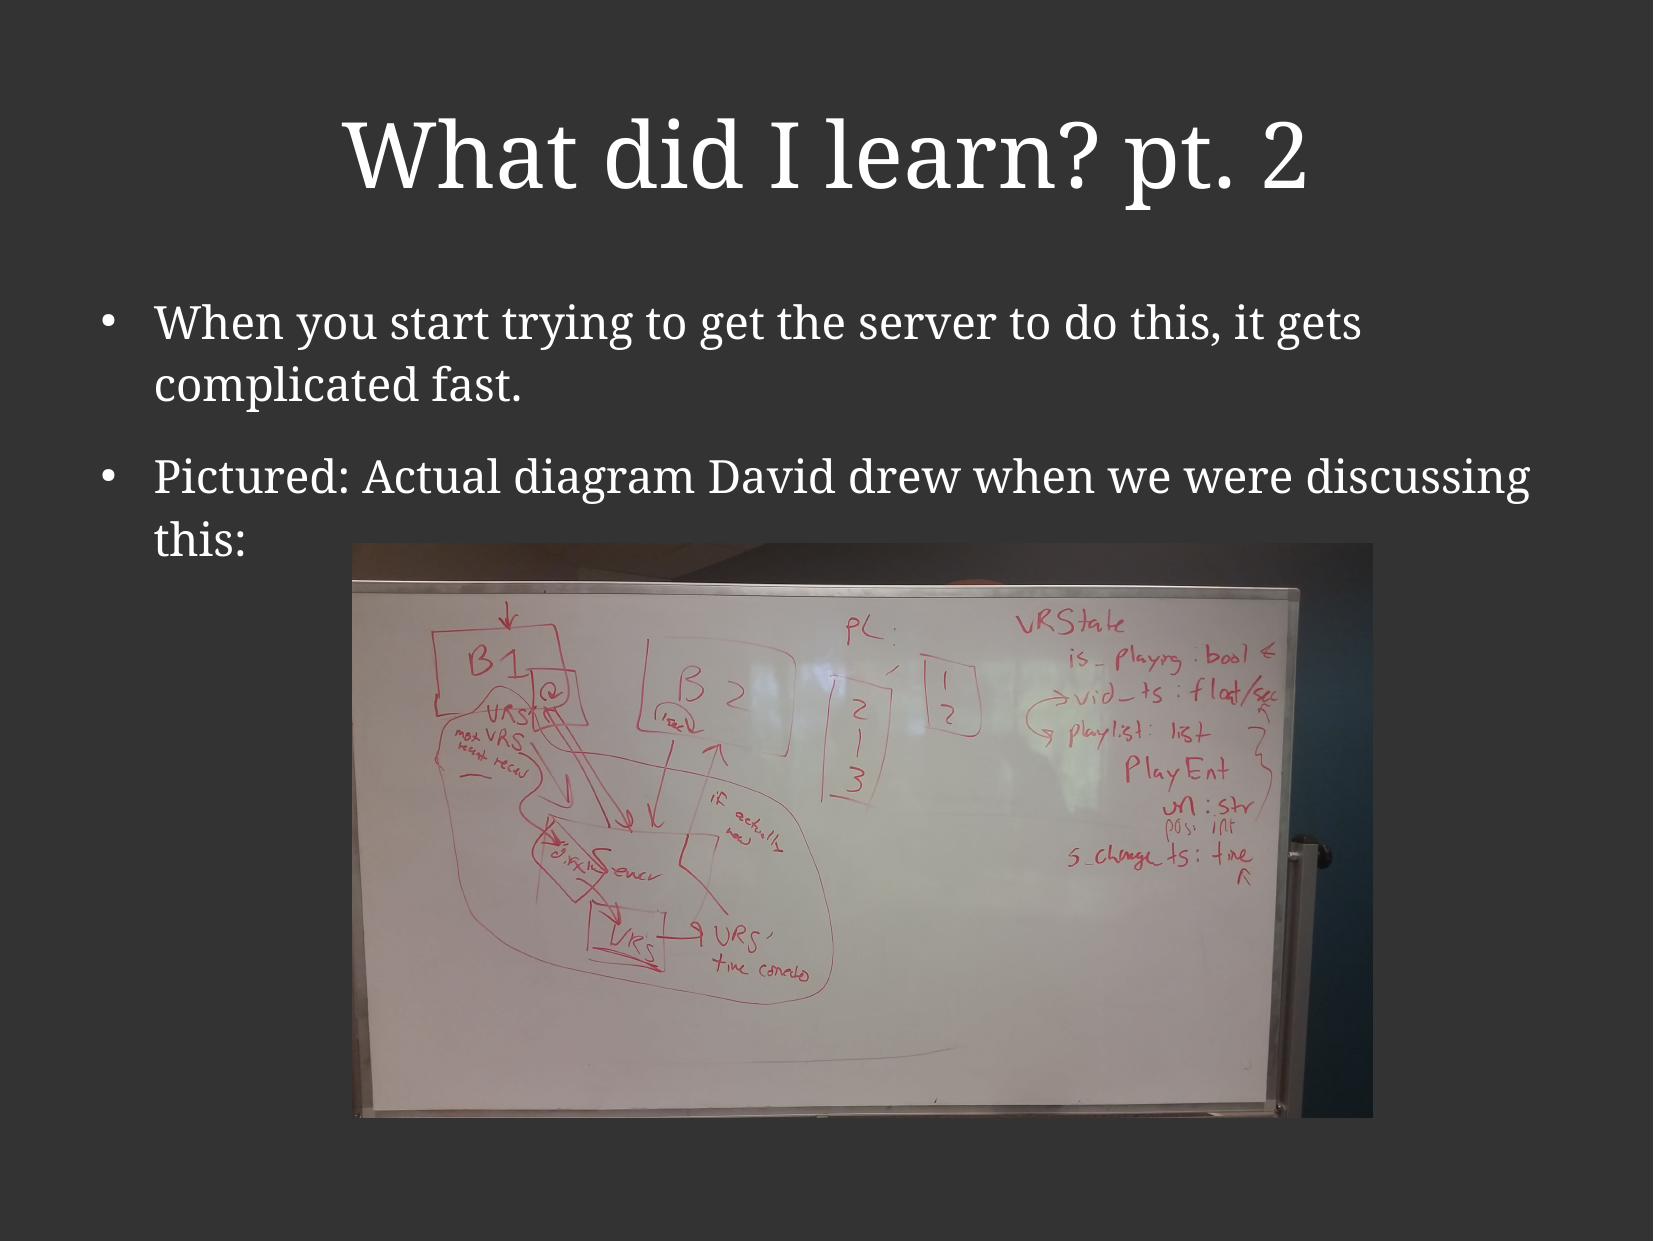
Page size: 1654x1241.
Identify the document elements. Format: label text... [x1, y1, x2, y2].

list When you start trying to get the server to do this, it gets complicated fast. Pictured: Actual diagram David drew when we were discussing this: [82, 290, 1571, 1010]
picture [352, 543, 1373, 1118]
title What did I learn? pt. 2 [82, 49, 1571, 257]
